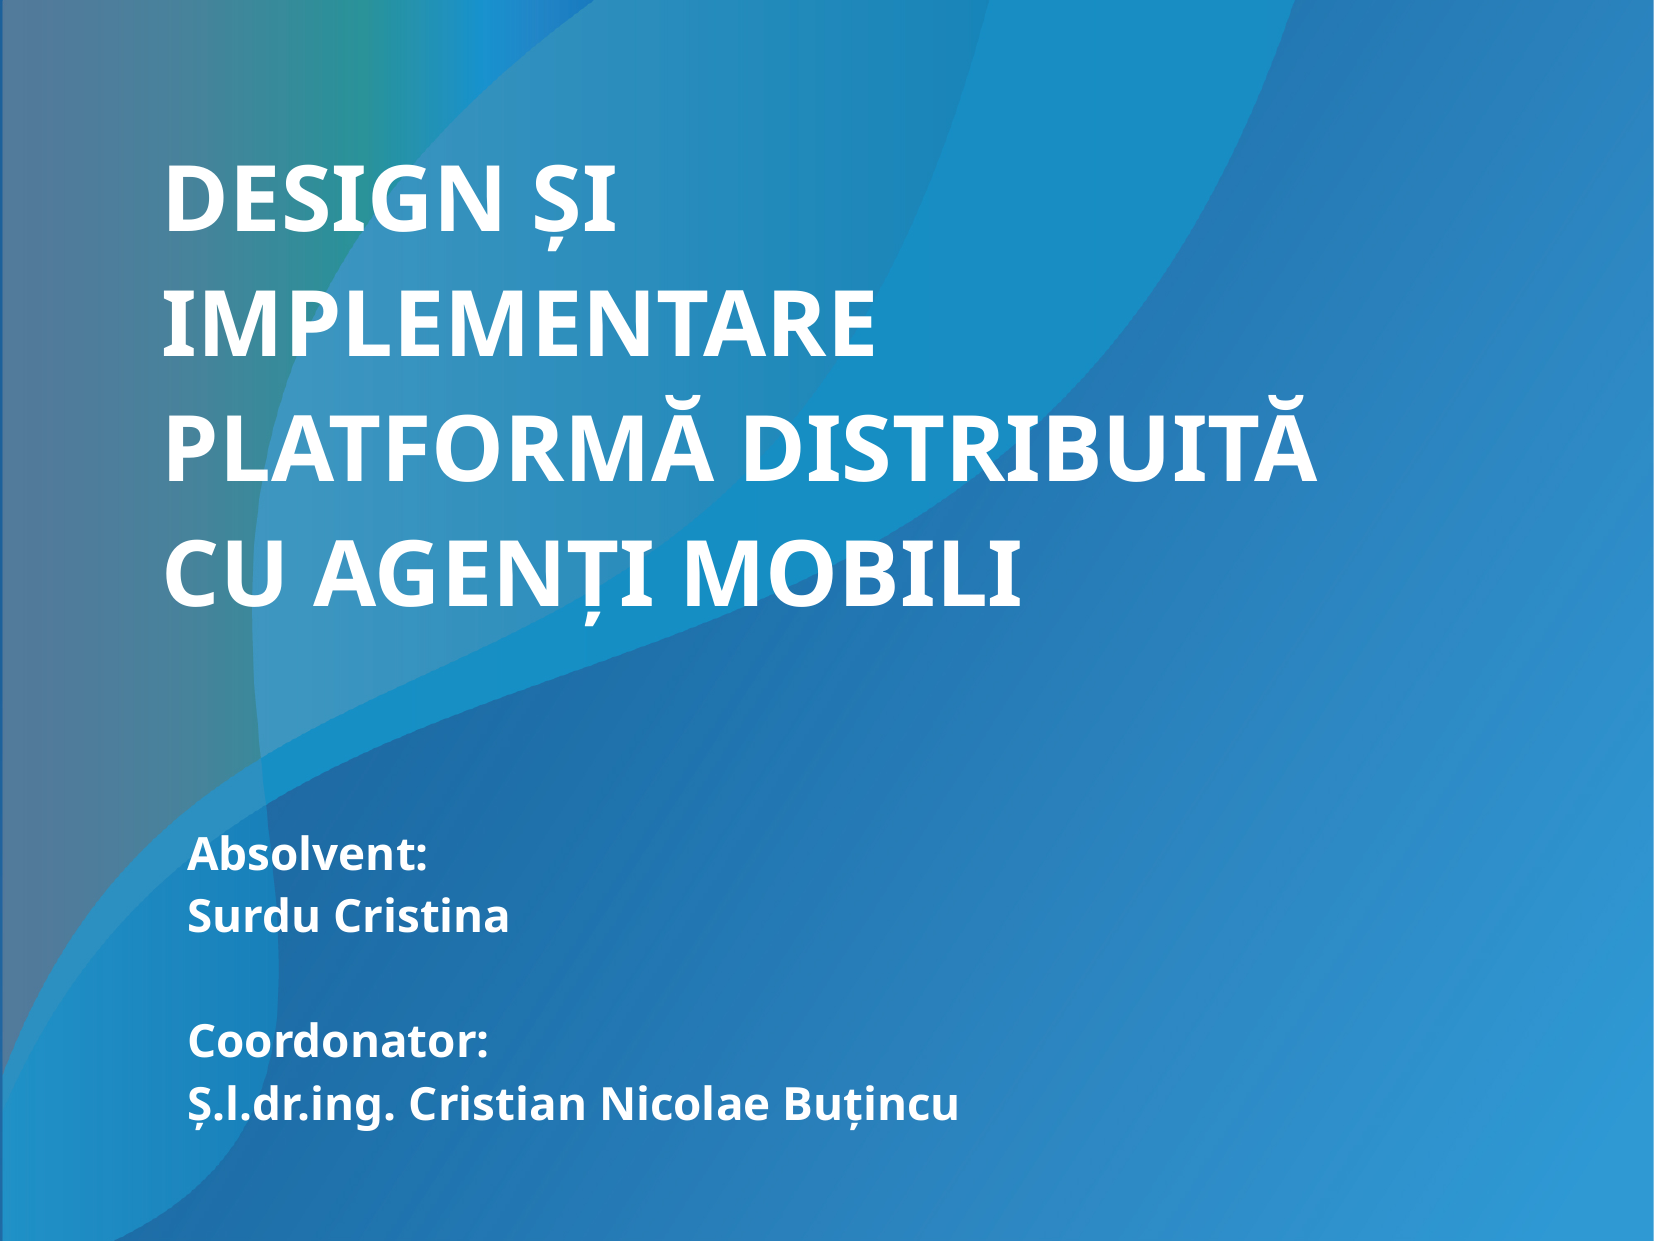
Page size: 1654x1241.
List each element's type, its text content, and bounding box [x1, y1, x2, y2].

title DESIGN ȘI IMPLEMENTARE PLATFORMĂ DISTRIBUITĂ CU AGENȚI MOBILI [161, 95, 1351, 672]
subtitle Absolvent: Surdu Cristina Coordonator: Ș.l.dr.ing. Cristian Nicolae Buțincu [187, 825, 1163, 1131]
picture [0, 0, 1654, 1241]
